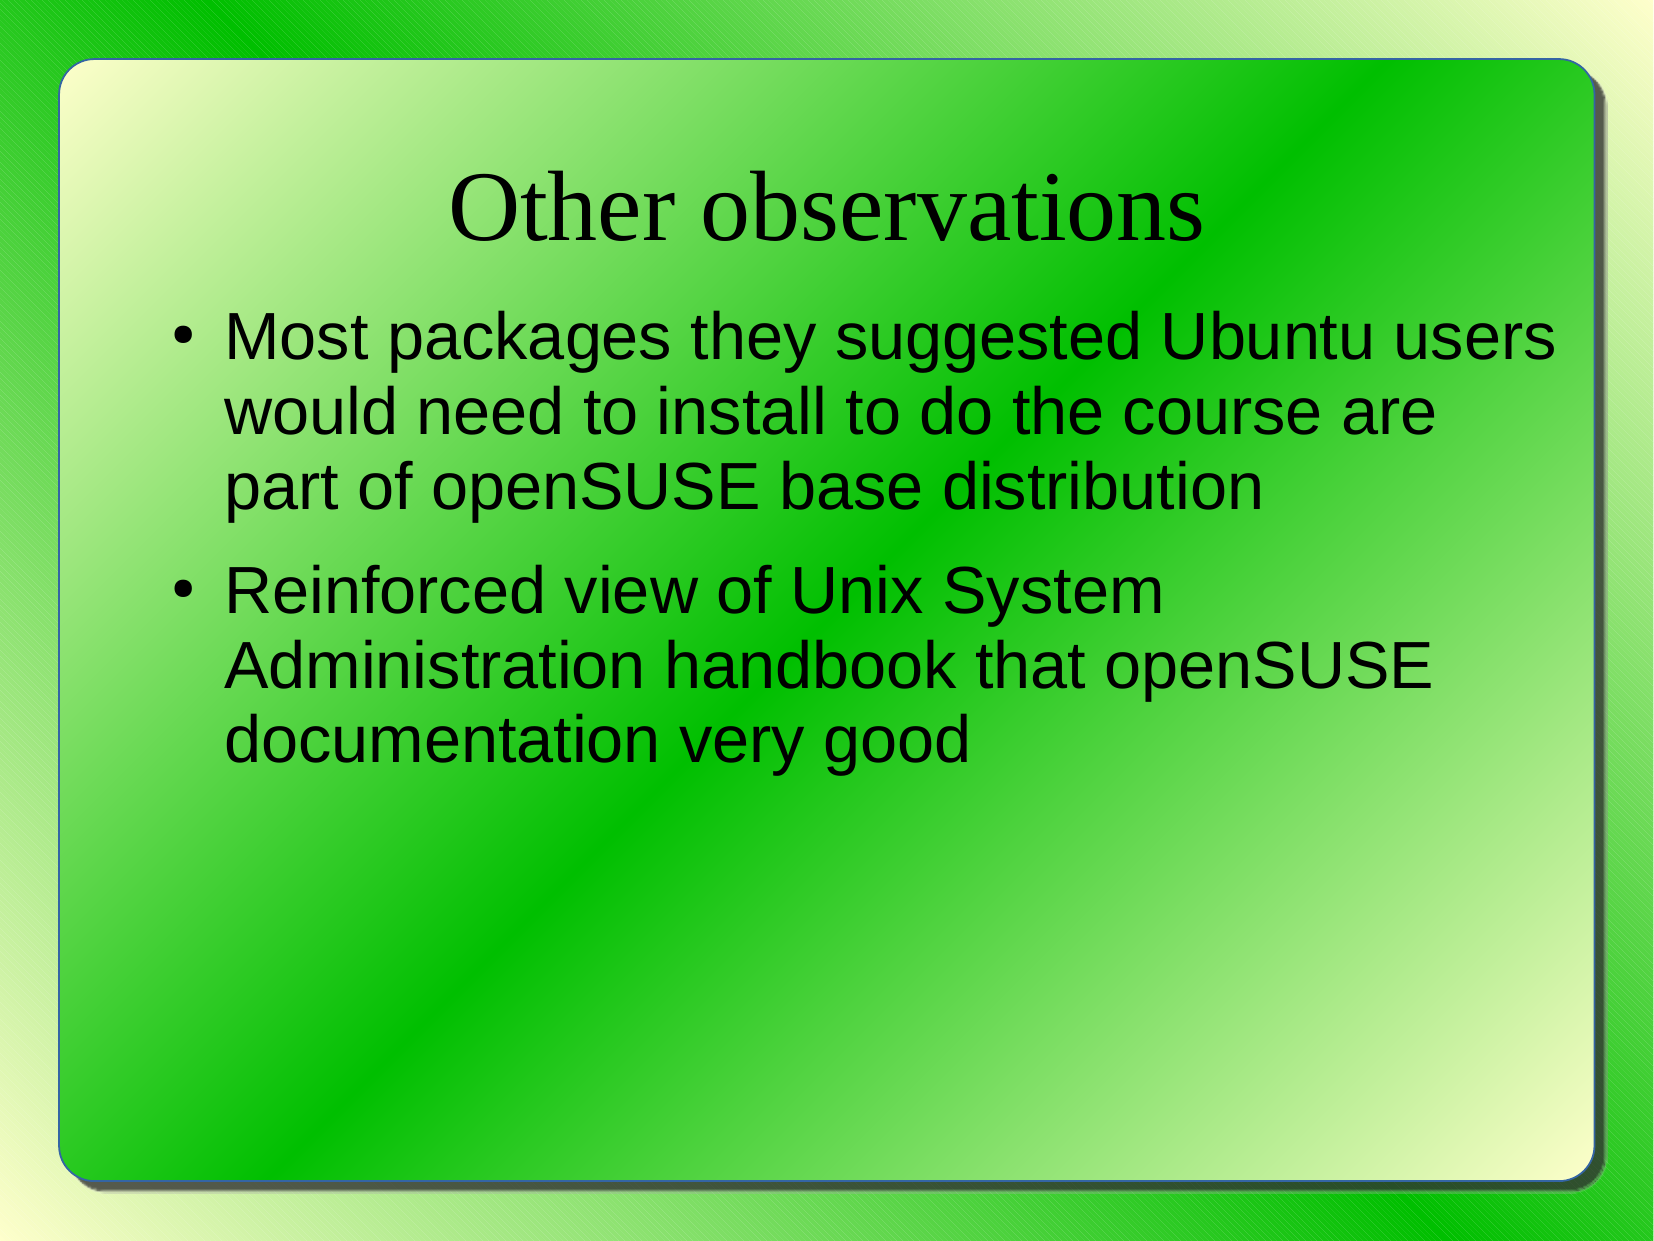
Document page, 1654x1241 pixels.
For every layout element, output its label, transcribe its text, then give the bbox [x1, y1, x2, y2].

title Other observations [121, 102, 1534, 299]
list Most packages they suggested Ubuntu users would need to install to do the course are part of openSUSE base distribution Reinforced view of Unix System Administration handbook that openSUSE documentation very good [82, 299, 1571, 1004]
